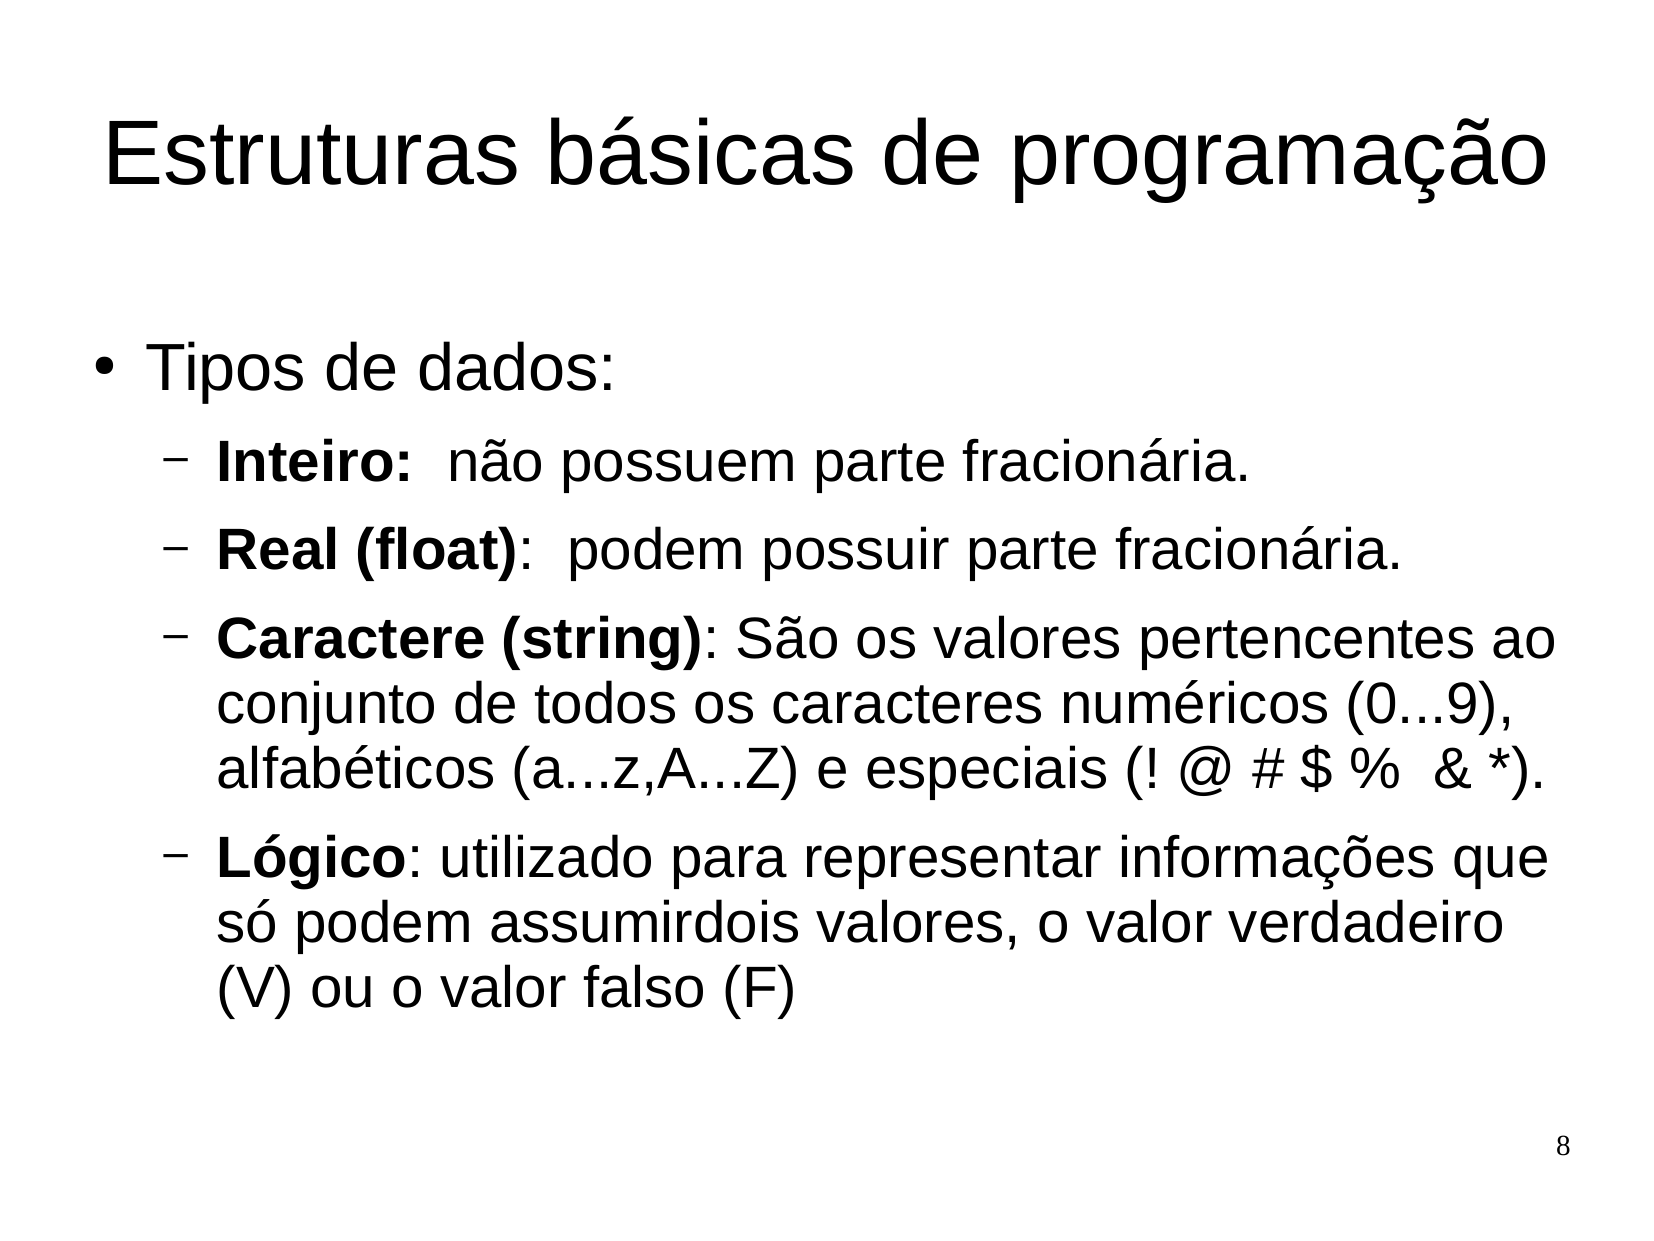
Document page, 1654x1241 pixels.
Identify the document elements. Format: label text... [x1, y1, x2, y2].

title Estruturas básicas de programação [82, 49, 1571, 257]
list Tipos de dados: Inteiro: não possuem parte fracionária. Real (float): podem possuir parte fracionária. Caractere (string): São os valores pertencentes ao conjunto de todos os caracteres numéricos (0...9), alfabéticos (a...z,A...Z) e especiais (! @ # $ % & *). Lógico: utilizado para representar informações que só podem assumirdois valores, o valor verdadeiro (V) ou o valor falso (F) [75, 330, 1564, 1225]
